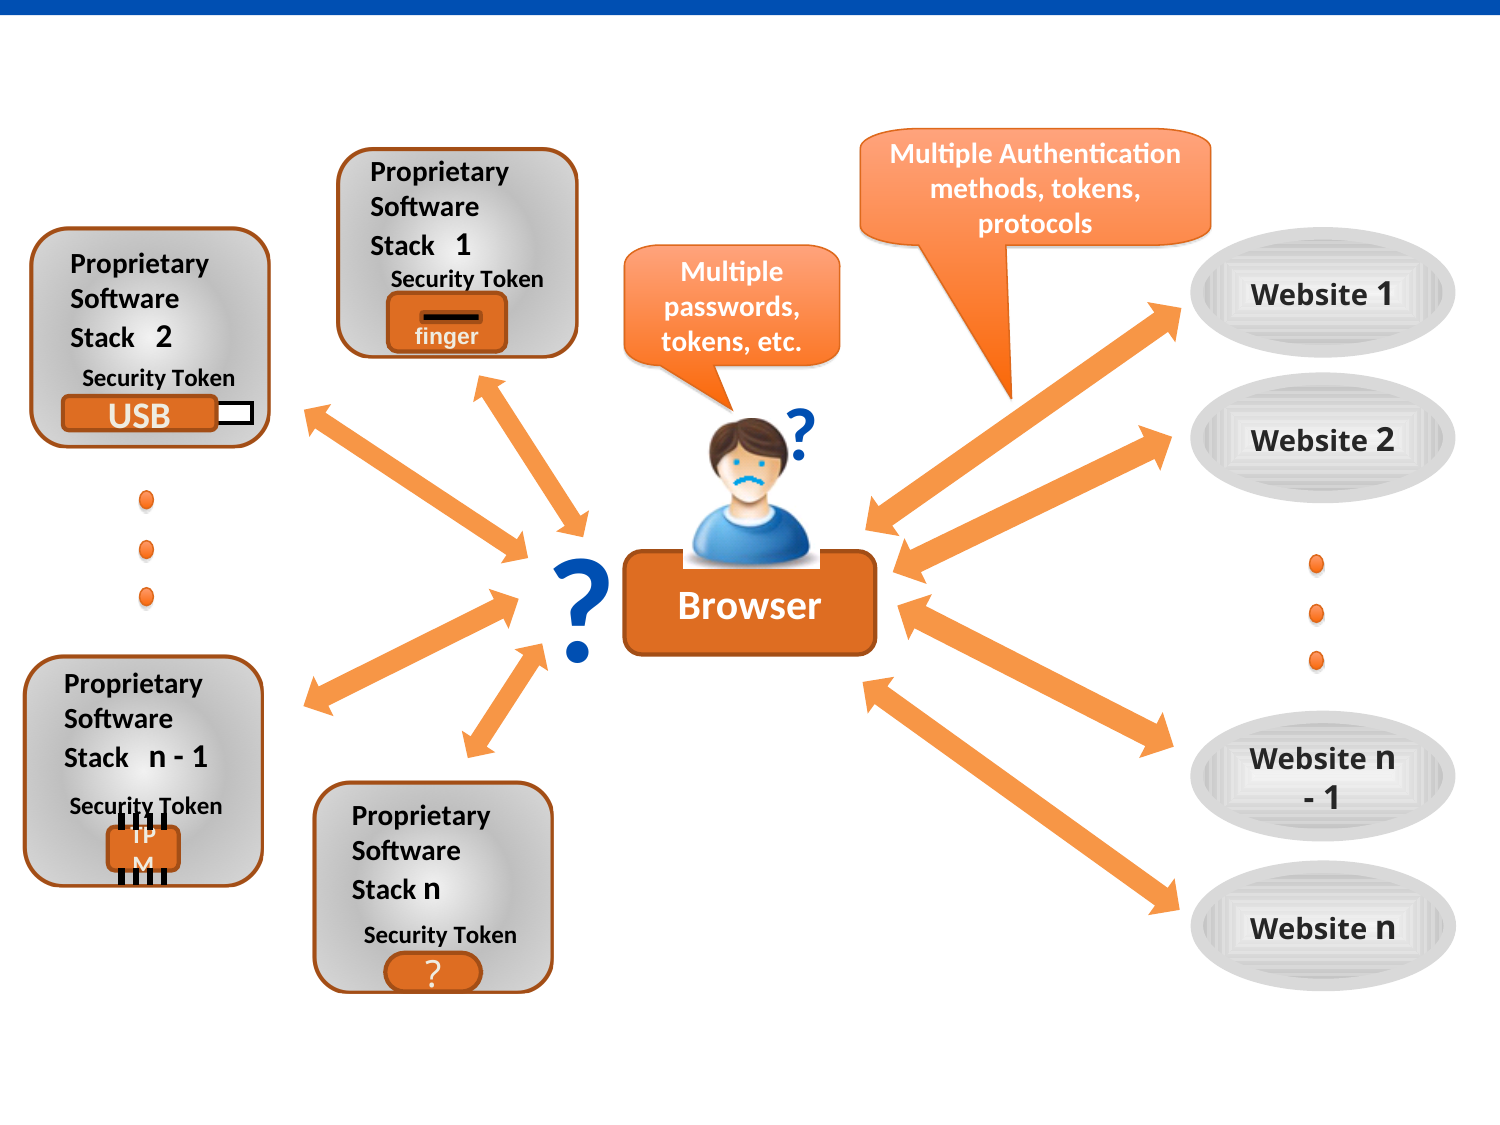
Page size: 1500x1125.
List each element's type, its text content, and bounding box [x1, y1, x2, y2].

text_box [139, 540, 154, 559]
text_box Multiple passwords, tokens, etc. [624, 245, 840, 410]
text_box Proprietary Software Stack n - 1 [49, 656, 253, 783]
text_box [139, 587, 154, 606]
text_box Security Token [376, 254, 560, 301]
picture [336, 146, 579, 359]
text_box [306, 592, 517, 713]
text_box [139, 490, 154, 509]
text_box Browser [624, 551, 876, 655]
text_box [864, 679, 1178, 913]
text_box Website n - 1 [1196, 716, 1450, 836]
text_box [1309, 604, 1324, 623]
text_box Website n [1196, 866, 1450, 985]
text_box [895, 428, 1170, 581]
text_box Security Token [54, 782, 239, 828]
text_box [867, 304, 1179, 534]
text_box ? [385, 956, 481, 992]
text_box [1309, 651, 1324, 670]
text_box [464, 645, 545, 756]
text_box Security Token [349, 910, 533, 956]
text_box [217, 402, 252, 424]
text_box finger [387, 292, 507, 352]
text_box ? [769, 377, 820, 484]
text_box Proprietary Software Stack 2 [55, 236, 259, 363]
text_box USB [62, 396, 217, 431]
text_box Website 1 [1196, 233, 1450, 352]
text_box Security Token [67, 353, 252, 399]
text_box [476, 377, 586, 535]
text_box [421, 312, 481, 323]
text_box [306, 407, 526, 561]
text_box Website 2 [1196, 378, 1450, 497]
picture [683, 418, 820, 569]
picture [29, 226, 271, 449]
picture [22, 654, 264, 888]
picture [312, 780, 554, 994]
text_box Multiple Authentication methods, tokens, protocols [860, 128, 1211, 399]
text_box ? [531, 504, 594, 700]
text_box Proprietary Software Stack n [337, 788, 545, 914]
text_box TPM [107, 826, 179, 871]
text_box [1309, 554, 1324, 573]
text_box [899, 597, 1172, 755]
text_box Proprietary Software Stack 1 [355, 144, 559, 271]
